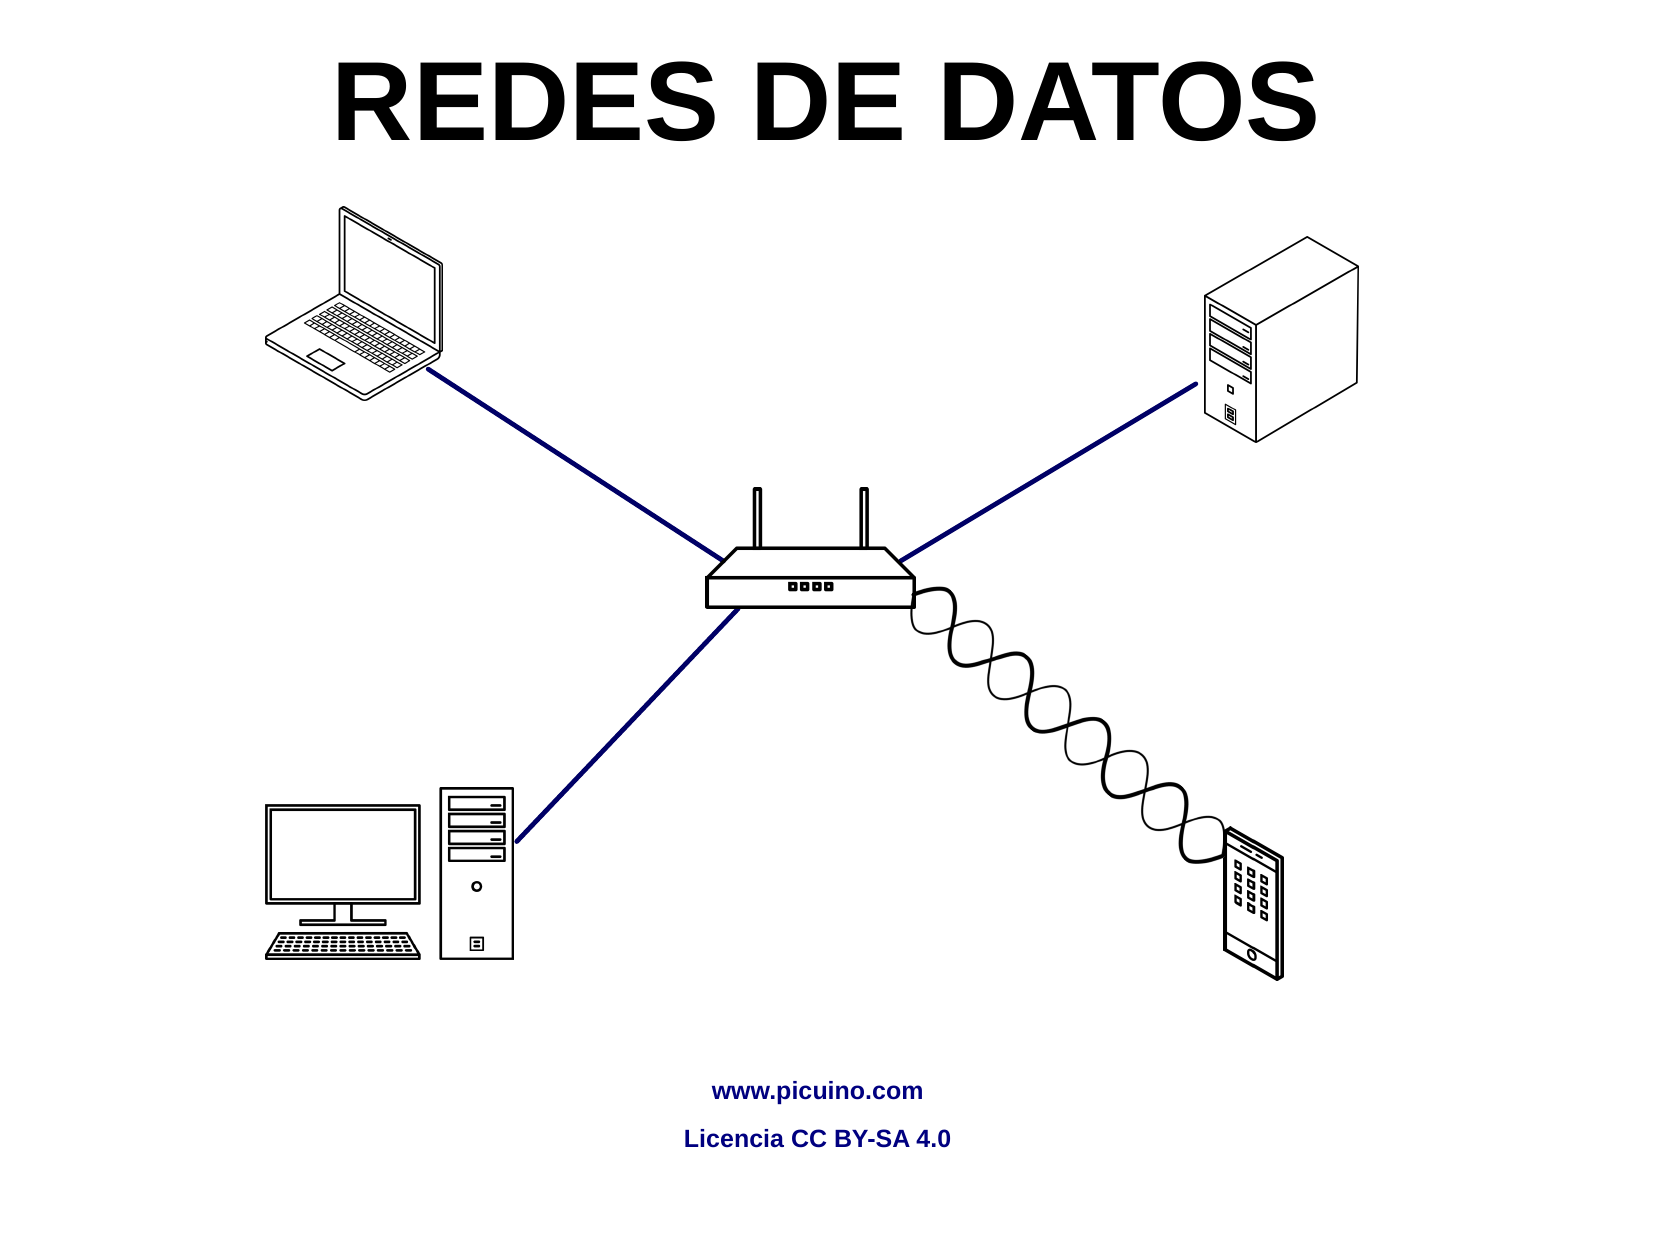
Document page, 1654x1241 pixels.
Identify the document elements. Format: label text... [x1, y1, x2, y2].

picture [265, 206, 443, 401]
picture [705, 487, 1284, 981]
title REDES DE DATOS [82, 25, 1571, 178]
picture [1204, 236, 1359, 443]
text_box www.picuino.com Licencia CC BY-SA 4.0 [0, 1062, 1636, 1223]
picture [265, 787, 514, 960]
